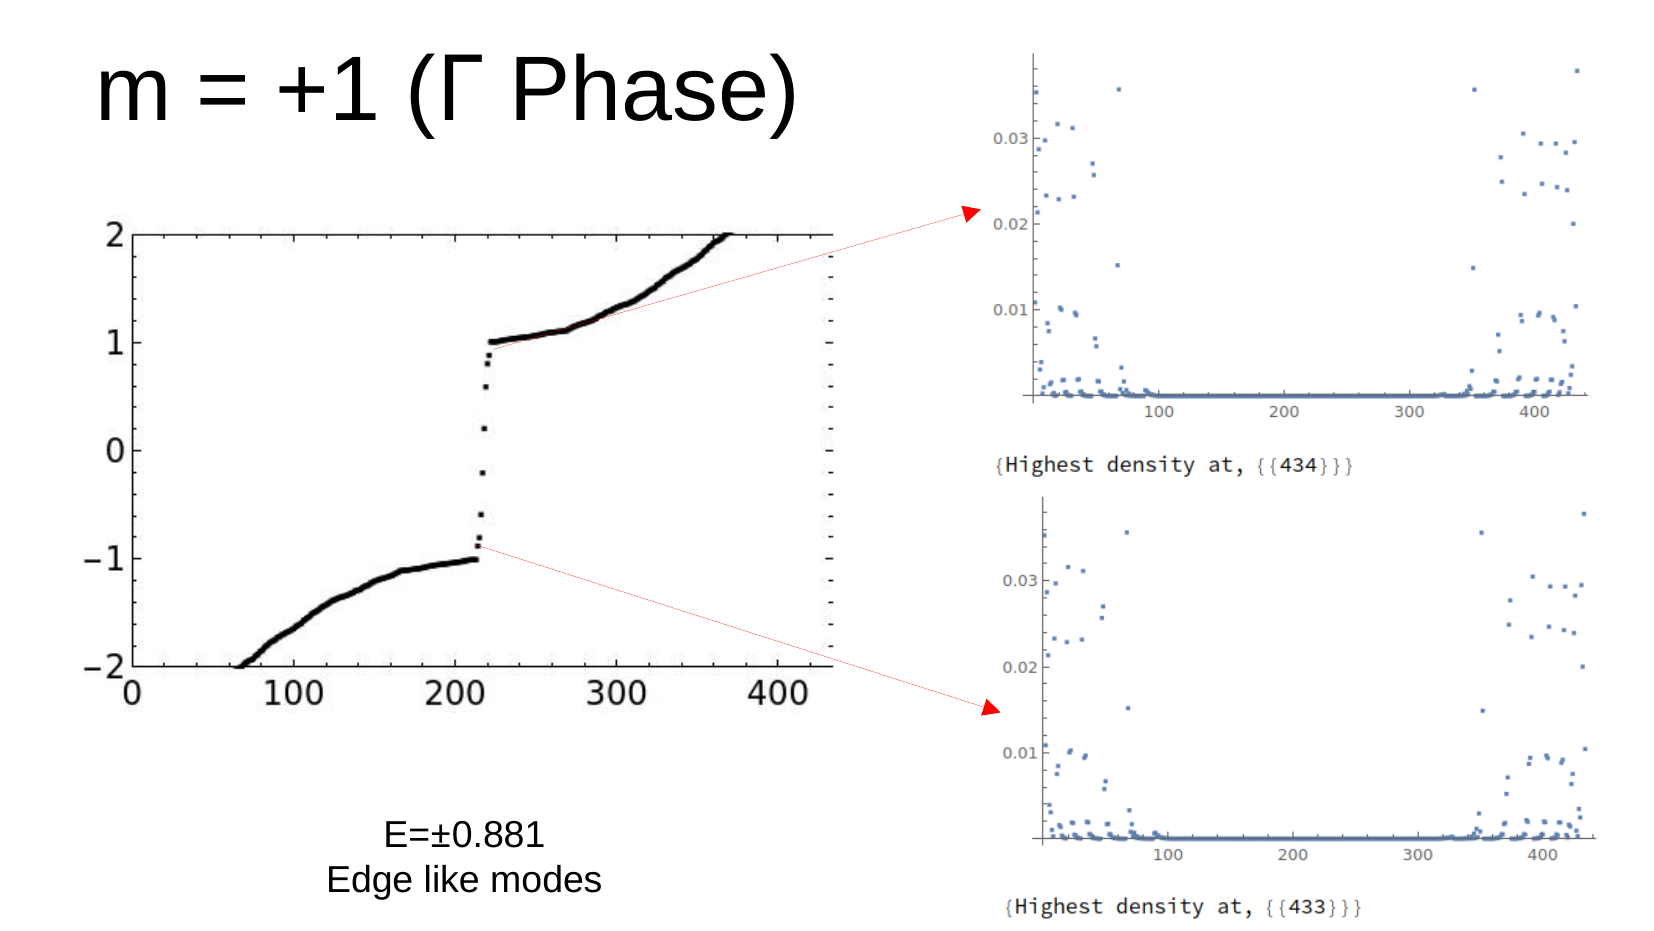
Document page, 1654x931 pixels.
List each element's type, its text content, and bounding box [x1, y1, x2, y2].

picture [82, 214, 835, 713]
text_box E=±0.881 Edge like modes [311, 800, 618, 901]
title m = +1 (Γ Phase) [17, 7, 878, 163]
picture [988, 41, 1616, 926]
